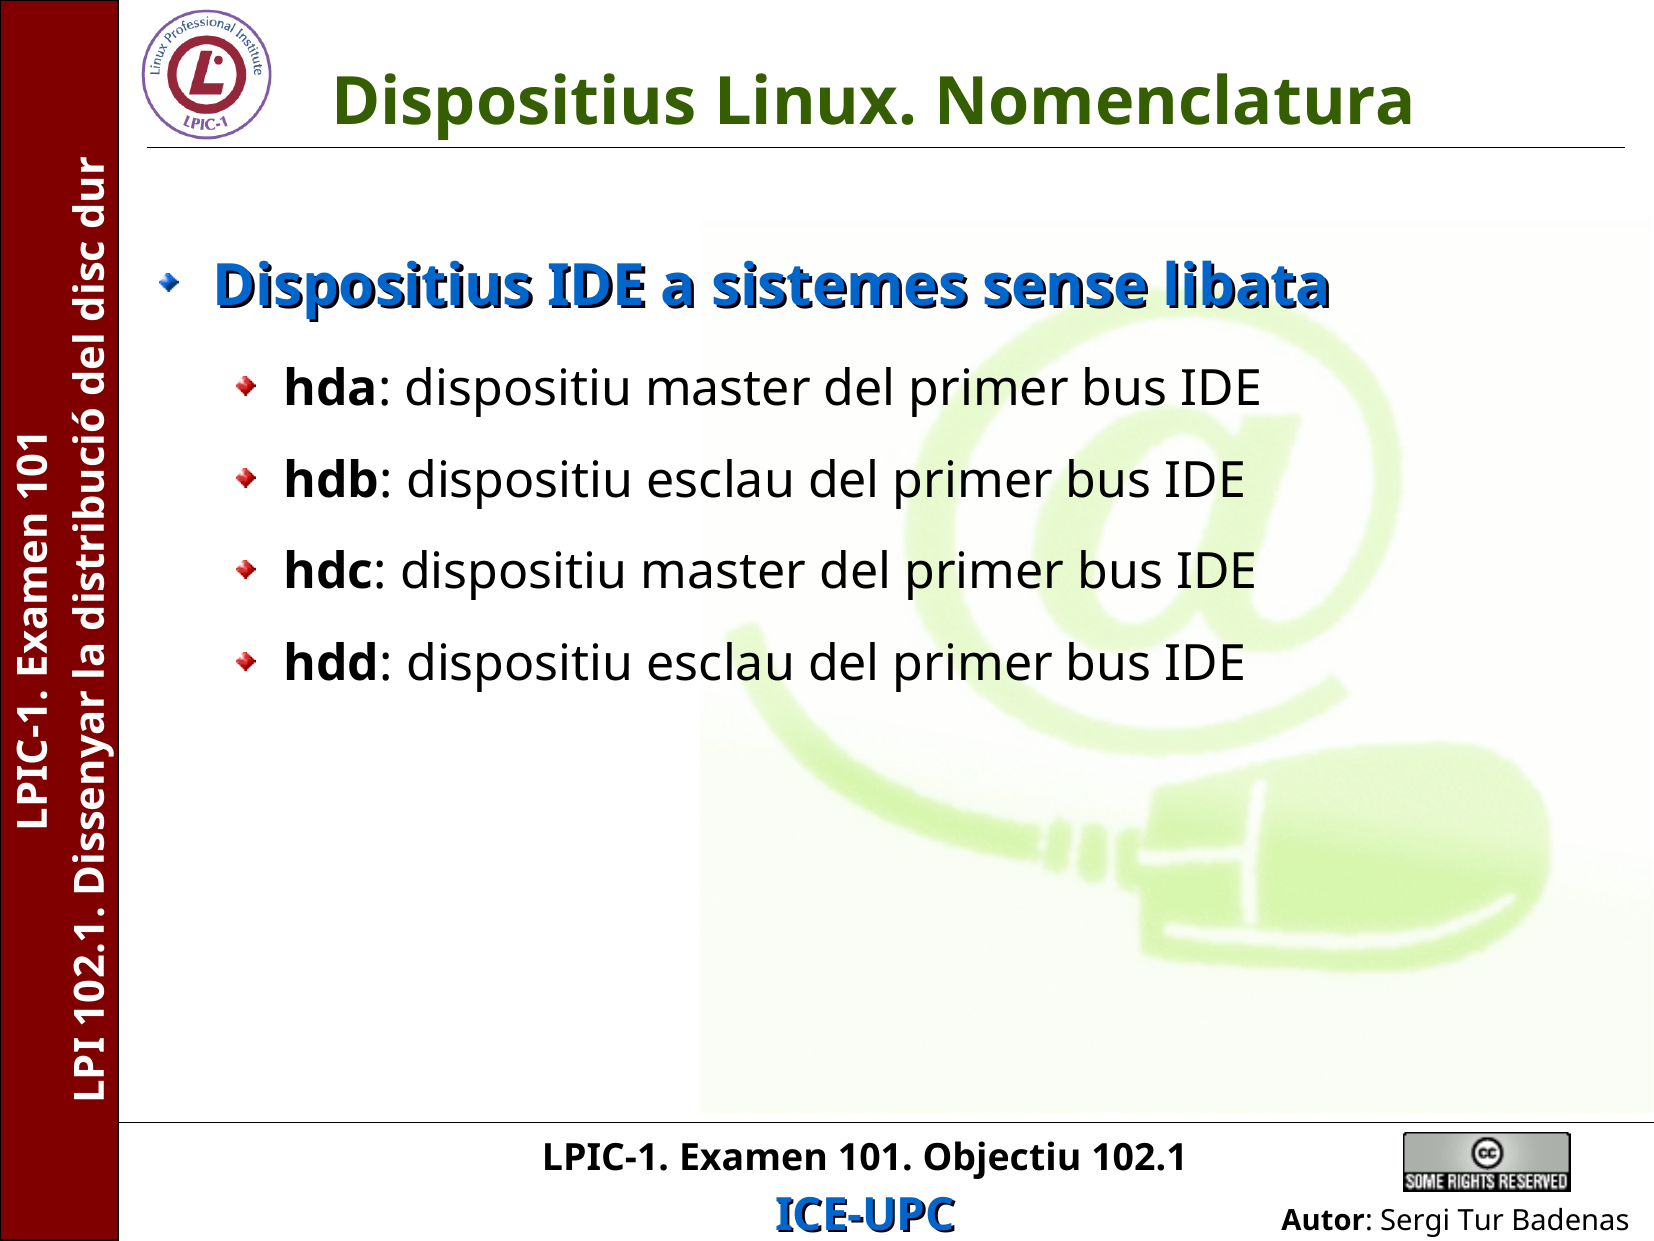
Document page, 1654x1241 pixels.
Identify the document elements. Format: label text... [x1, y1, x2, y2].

list Dispositius IDE a sistemes sense libata hda: dispositiu master del primer bus IDE hdb: dispositiu esclau del primer bus IDE hdc: dispositiu master del primer bus IDE hdd: dispositiu esclau del primer bus IDE [141, 242, 1630, 1078]
picture [700, 217, 1654, 1113]
picture [1403, 1132, 1571, 1192]
picture [135, 5, 277, 55]
title Dispositius Linux. Nomenclatura [129, 55, 1619, 142]
